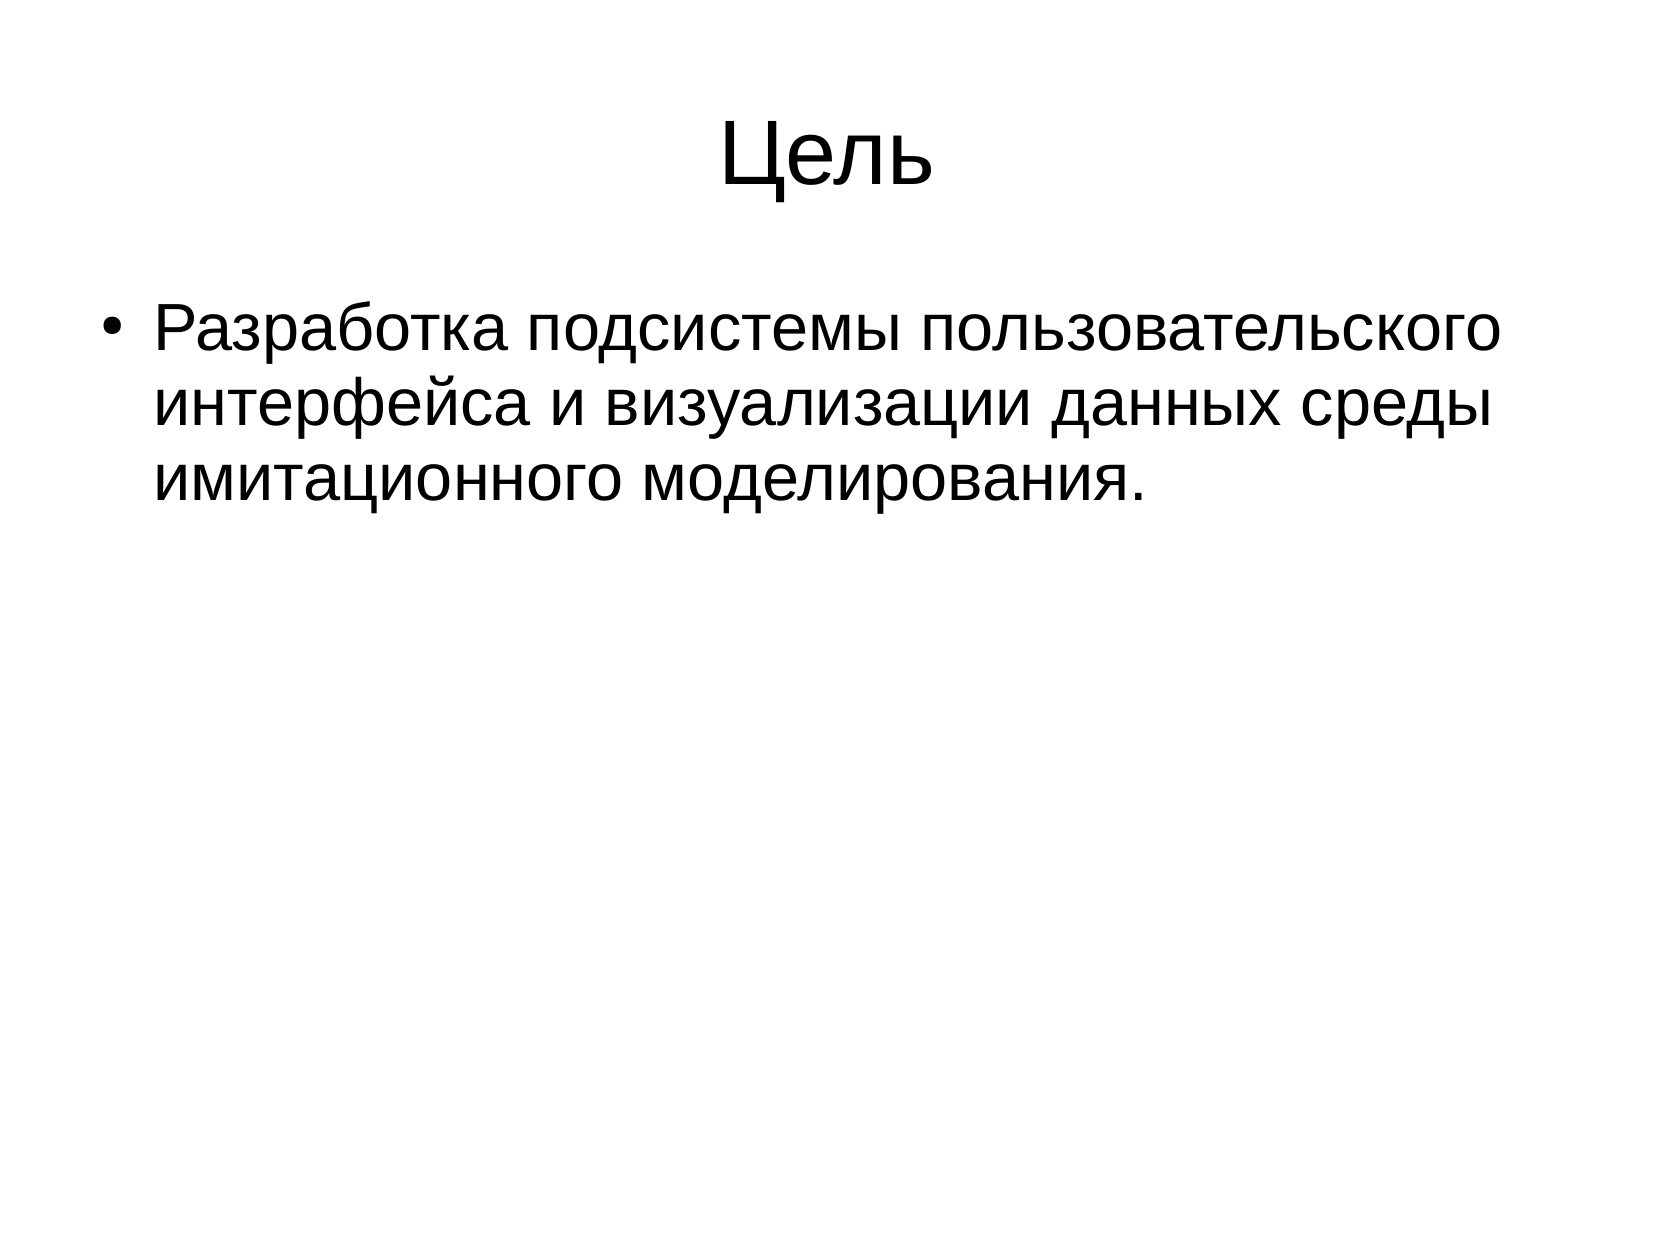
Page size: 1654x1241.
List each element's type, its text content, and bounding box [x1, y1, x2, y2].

list Разработка подсистемы пользовательского интерфейса и визуализации данных среды имитационного моделирования. [82, 290, 1538, 1010]
title Цель [82, 49, 1571, 257]
